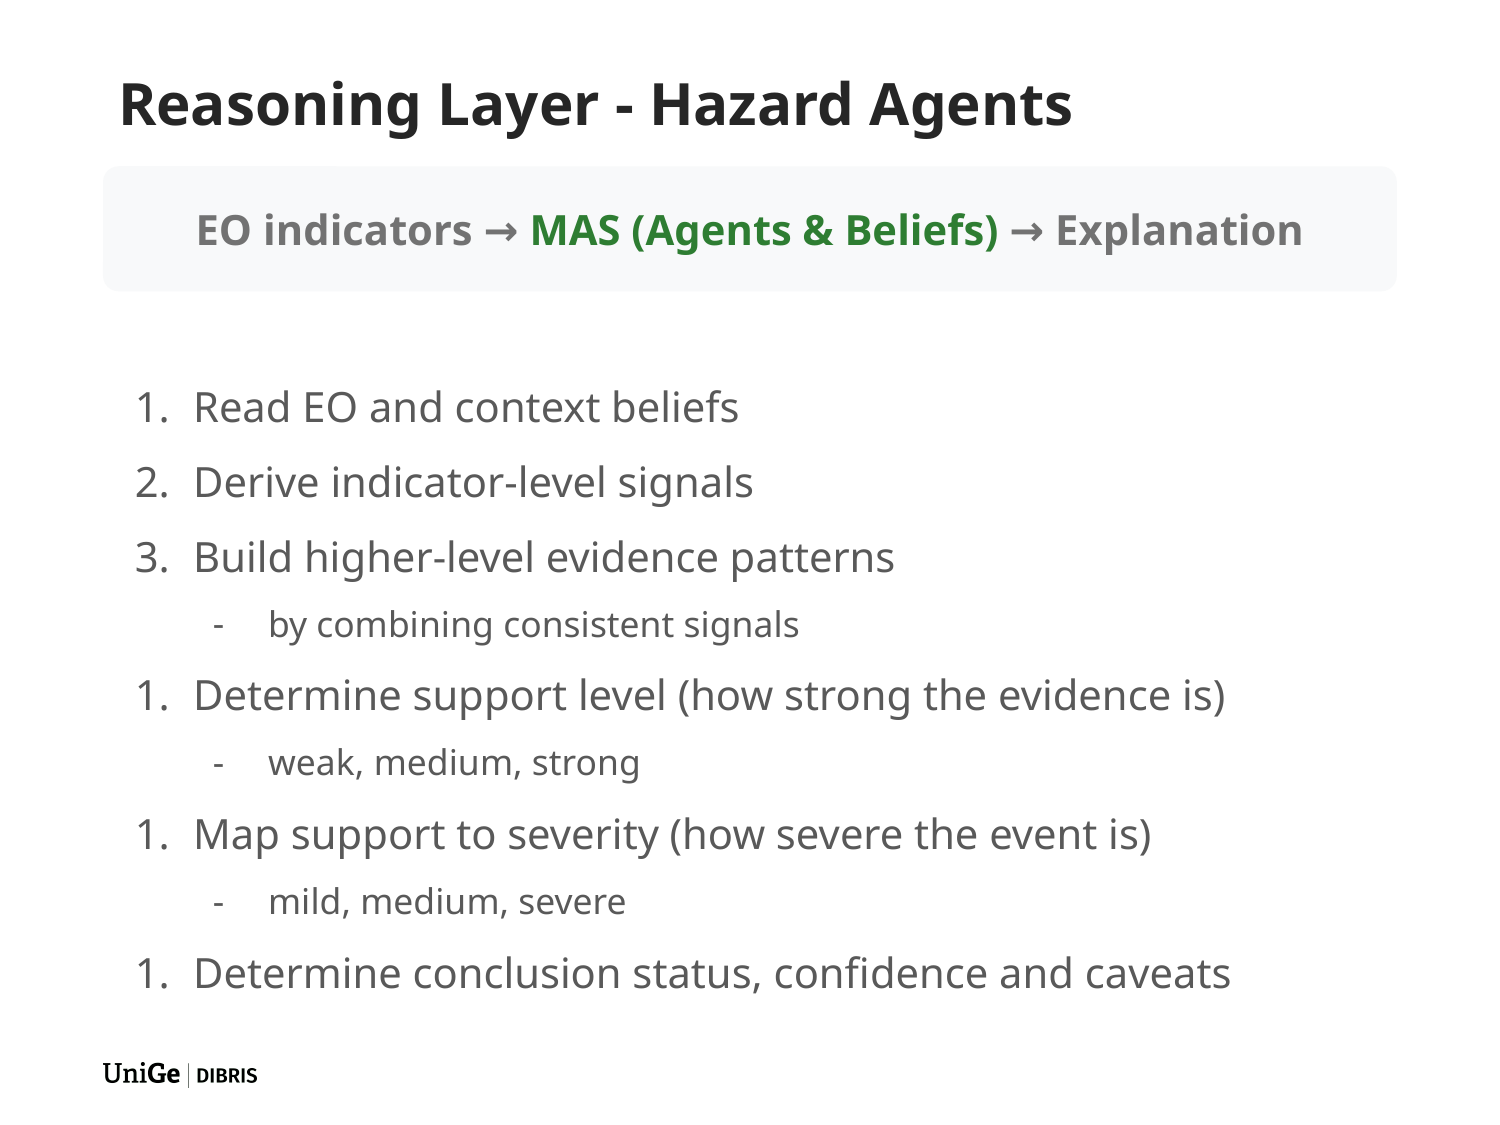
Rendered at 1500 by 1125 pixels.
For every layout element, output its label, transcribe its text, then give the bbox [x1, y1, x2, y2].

text_box Read EO and context beliefs Derive indicator-level signals Build higher-level evidence patterns by combining consistent signals Determine support level (how strong the evidence is) weak, medium, strong Map support to severity (how severe the event is) mild, medium, severe Determine conclusion status, confidence and caveats [103, 347, 1444, 1053]
text_box EO indicators → MAS (Agents & Beliefs) → Explanation [103, 166, 1397, 292]
picture [103, 1062, 257, 1088]
text_box Reasoning Layer - Hazard Agents [103, 59, 1397, 166]
